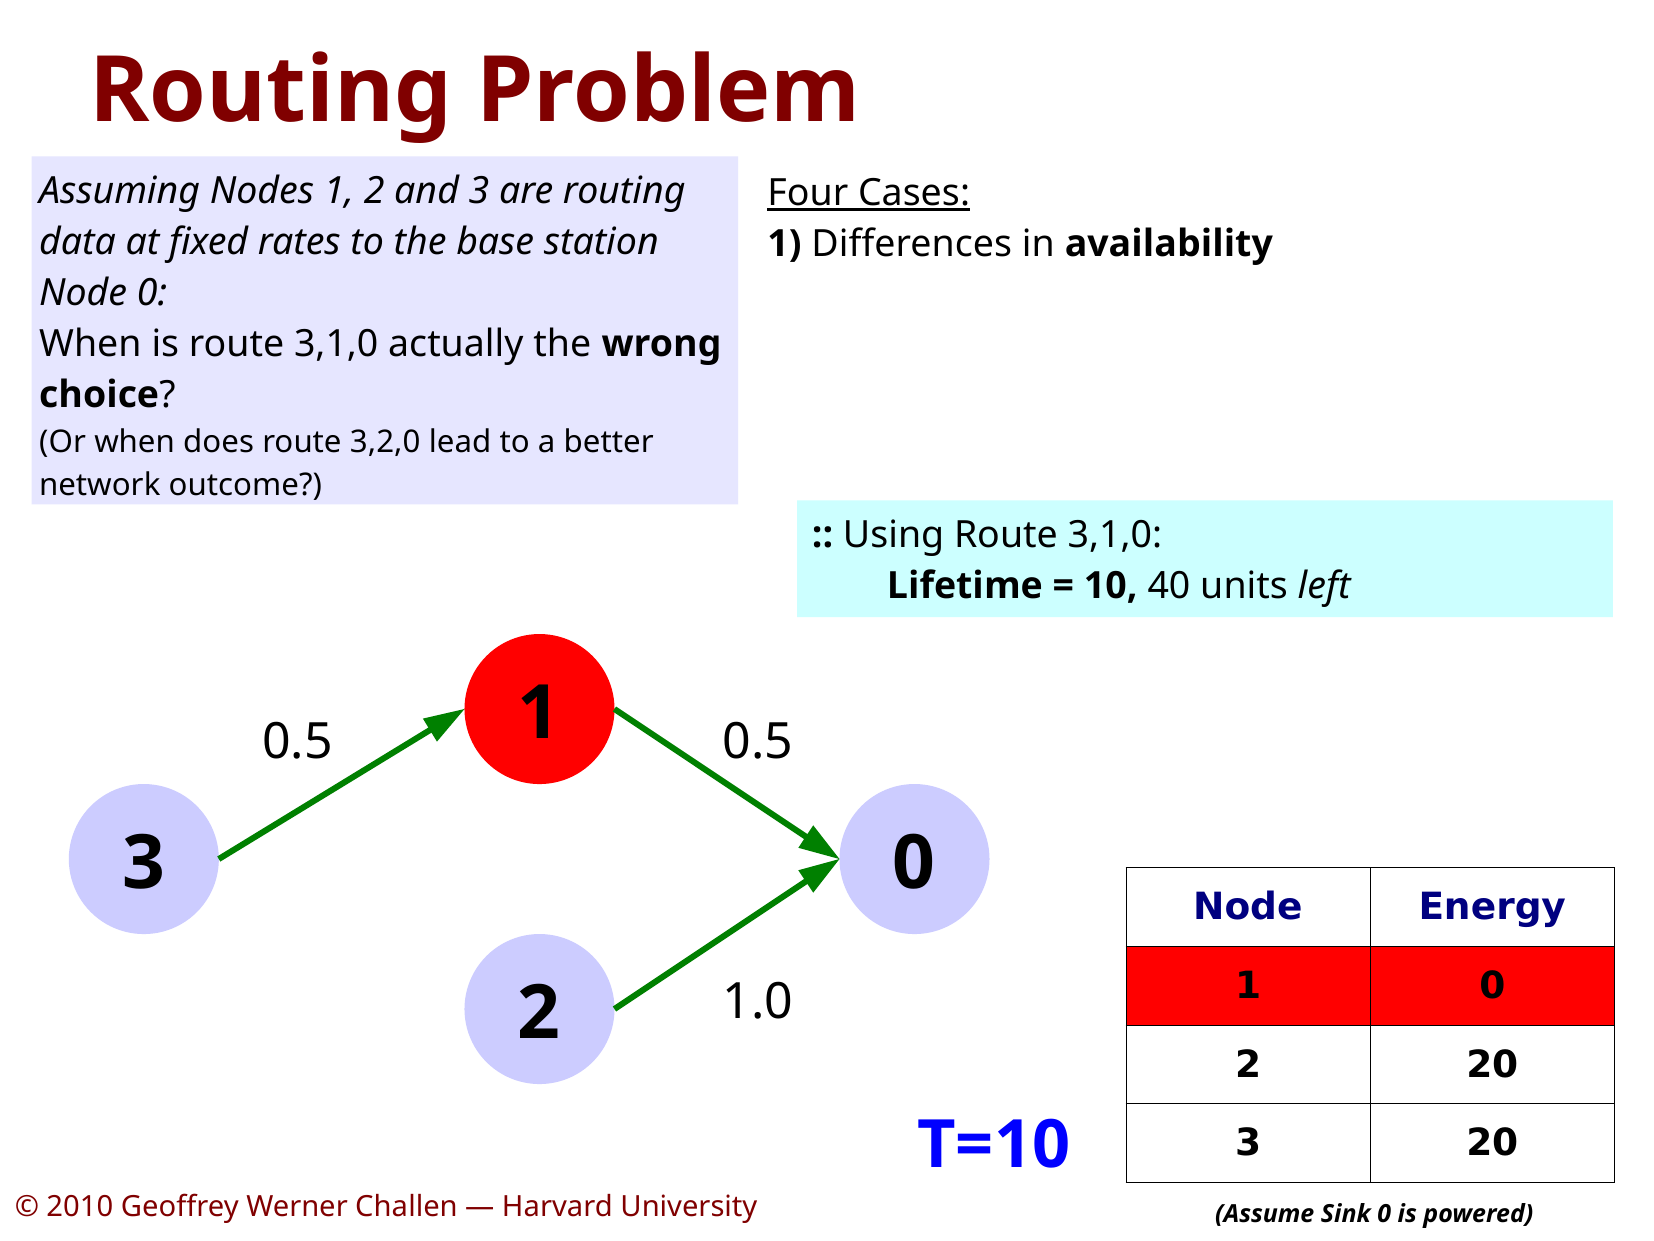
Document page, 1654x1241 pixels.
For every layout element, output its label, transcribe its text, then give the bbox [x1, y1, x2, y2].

text_box 0 [839, 784, 990, 935]
text_box (Assume Sink 0 is powered) [1147, 1188, 1602, 1233]
table_header Node [1127, 868, 1370, 946]
text_box 0.5 [247, 697, 356, 772]
text_box Four Cases: 1) Differences in availability [752, 157, 1399, 439]
table_cell 1 [1127, 947, 1370, 1025]
table_cell 20 [1371, 1026, 1614, 1103]
text_box :: Using Route 3,1,0: Lifetime = 10, 40 units left [797, 500, 1613, 604]
table_header Energy [1371, 868, 1614, 946]
text_box 1.0 [707, 957, 817, 1031]
title Routing Problem [51, 0, 1654, 173]
text_box 2 [464, 934, 615, 1085]
text_box T=10 [902, 1089, 1106, 1183]
table_cell 0 [1371, 947, 1614, 1025]
text_box 3 [68, 784, 219, 935]
table_cell 3 [1127, 1104, 1370, 1182]
text_box 0.5 [707, 697, 817, 772]
text_box 1 [464, 634, 615, 785]
table_cell 20 [1371, 1104, 1614, 1182]
text_box Assuming Nodes 1, 2 and 3 are routing data at fixed rates to the base station Node 0: When is route 3,1,0 actually the wrong choice? (Or when does route 3,2,0 lead to a better network outcome?) [31, 156, 739, 462]
table_cell 2 [1127, 1026, 1370, 1103]
